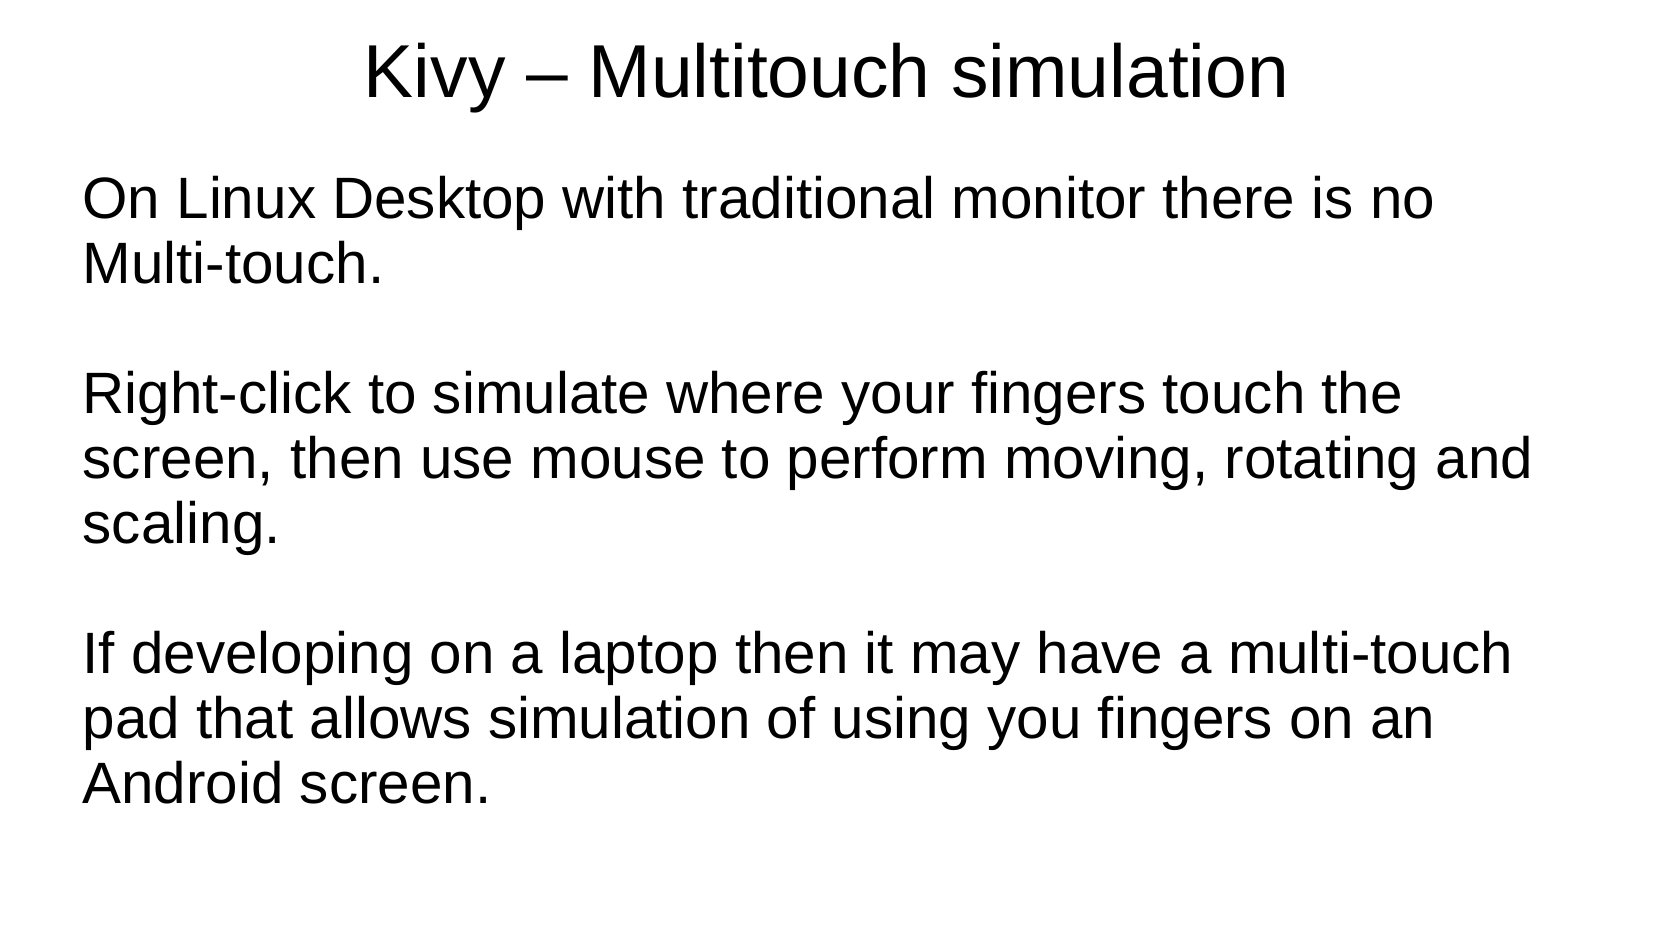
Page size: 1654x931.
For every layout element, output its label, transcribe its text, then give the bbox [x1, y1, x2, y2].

title Kivy – Multitouch simulation [82, 29, 1571, 114]
subtitle On Linux Desktop with traditional monitor there is no Multi-touch. Right-click to simulate where your fingers touch the screen, then use mouse to perform moving, rotating and scaling. If developing on a laptop then it may have a multi-touch pad that allows simulation of using you fingers on an Android screen. [82, 165, 1571, 816]
